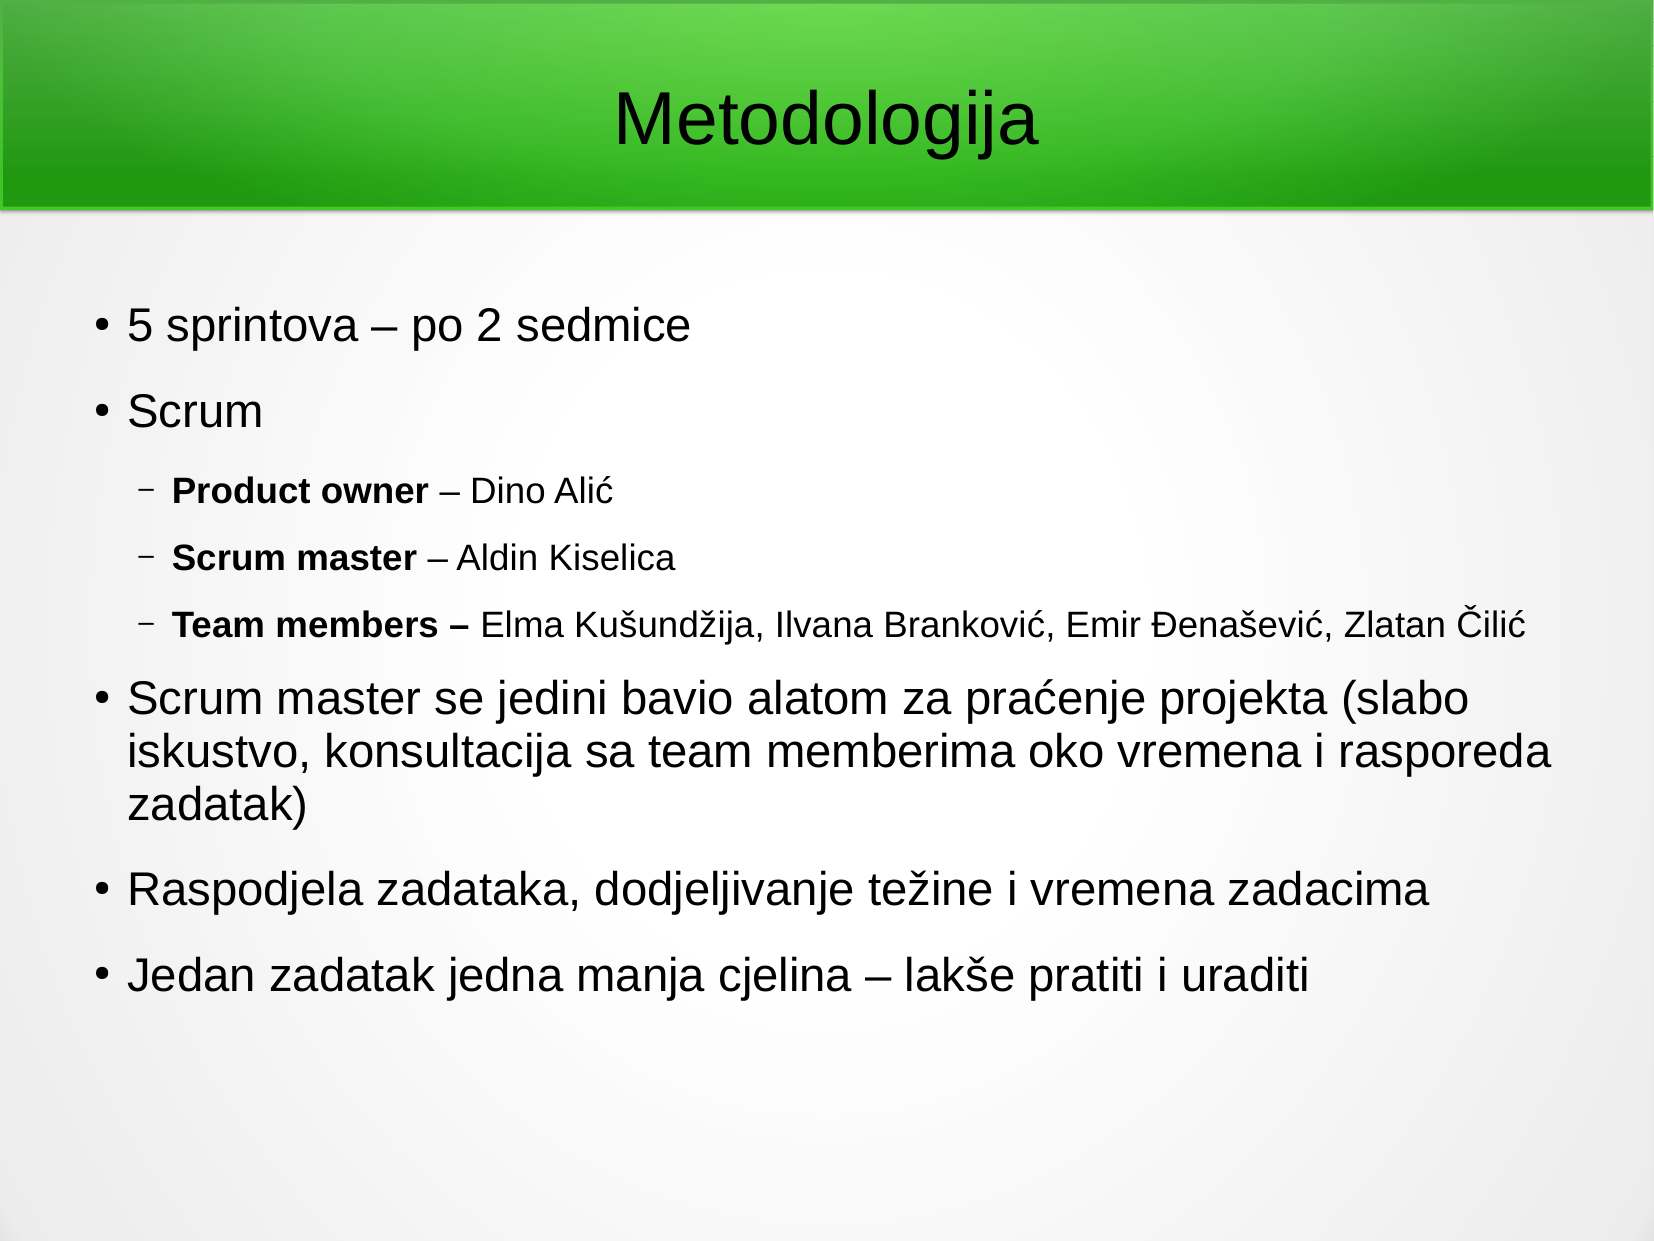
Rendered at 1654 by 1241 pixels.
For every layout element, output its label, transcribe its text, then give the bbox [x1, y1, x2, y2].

list 5 sprintova – po 2 sedmice Scrum Product owner – Dino Alić Scrum master – Aldin Kiselica Team members – Elma Kušundžija, Ilvana Branković, Emir Đenašević, Zlatan Čilić Scrum master se jedini bavio alatom za praćenje projekta (slabo iskustvo, konsultacija sa team memberima oko vremena i rasporeda zadatak) Raspodjela zadataka, dodjeljivanje težine i vremena zadacima Jedan zadatak jedna manja cjelina – lakše pratiti i uraditi [82, 299, 1571, 1019]
title Metodologija [82, 47, 1571, 189]
